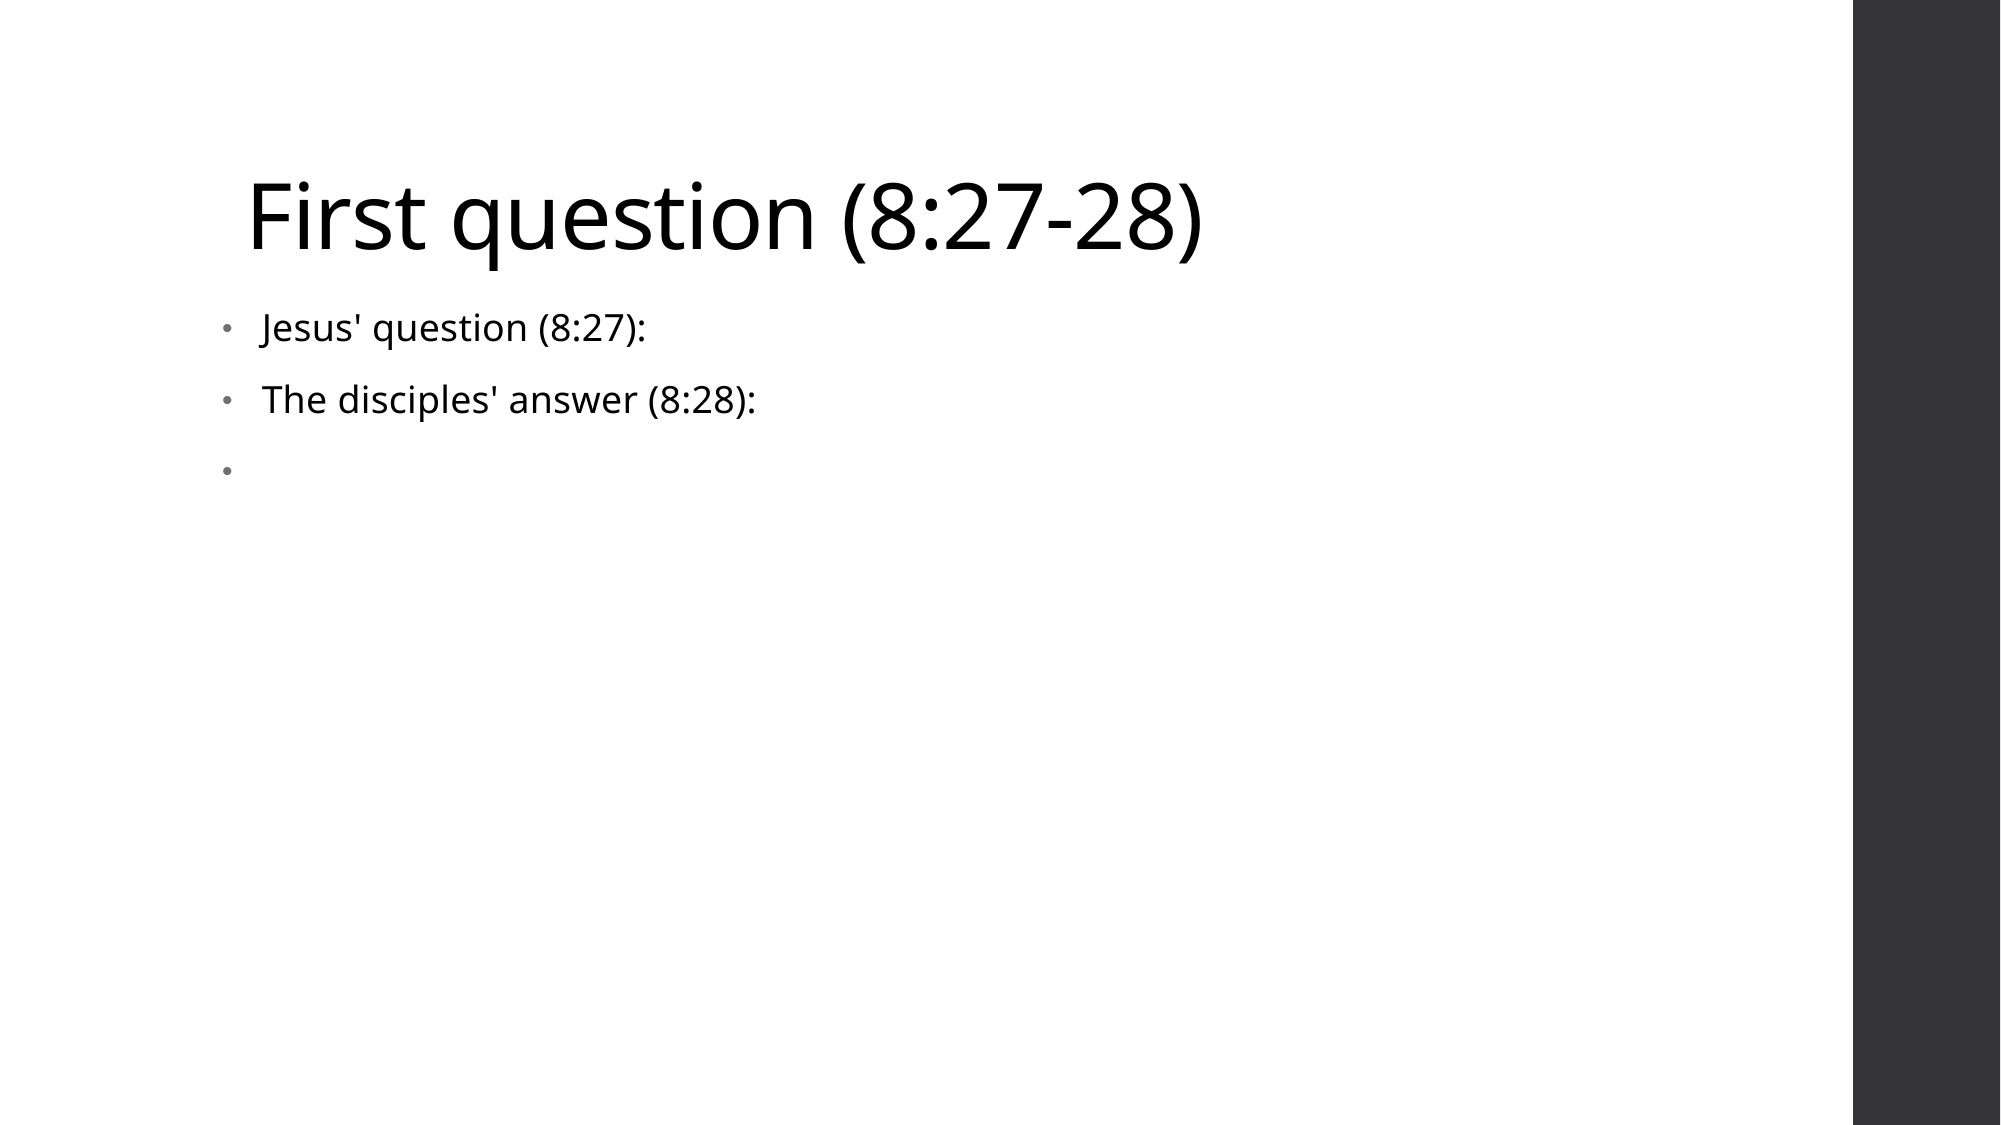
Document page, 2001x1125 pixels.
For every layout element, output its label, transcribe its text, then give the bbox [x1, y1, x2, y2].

list Jesus' question (8:27): The disciples' answer (8:28): [206, 299, 1617, 1014]
title First question (8:27-28) [206, 60, 1797, 278]
